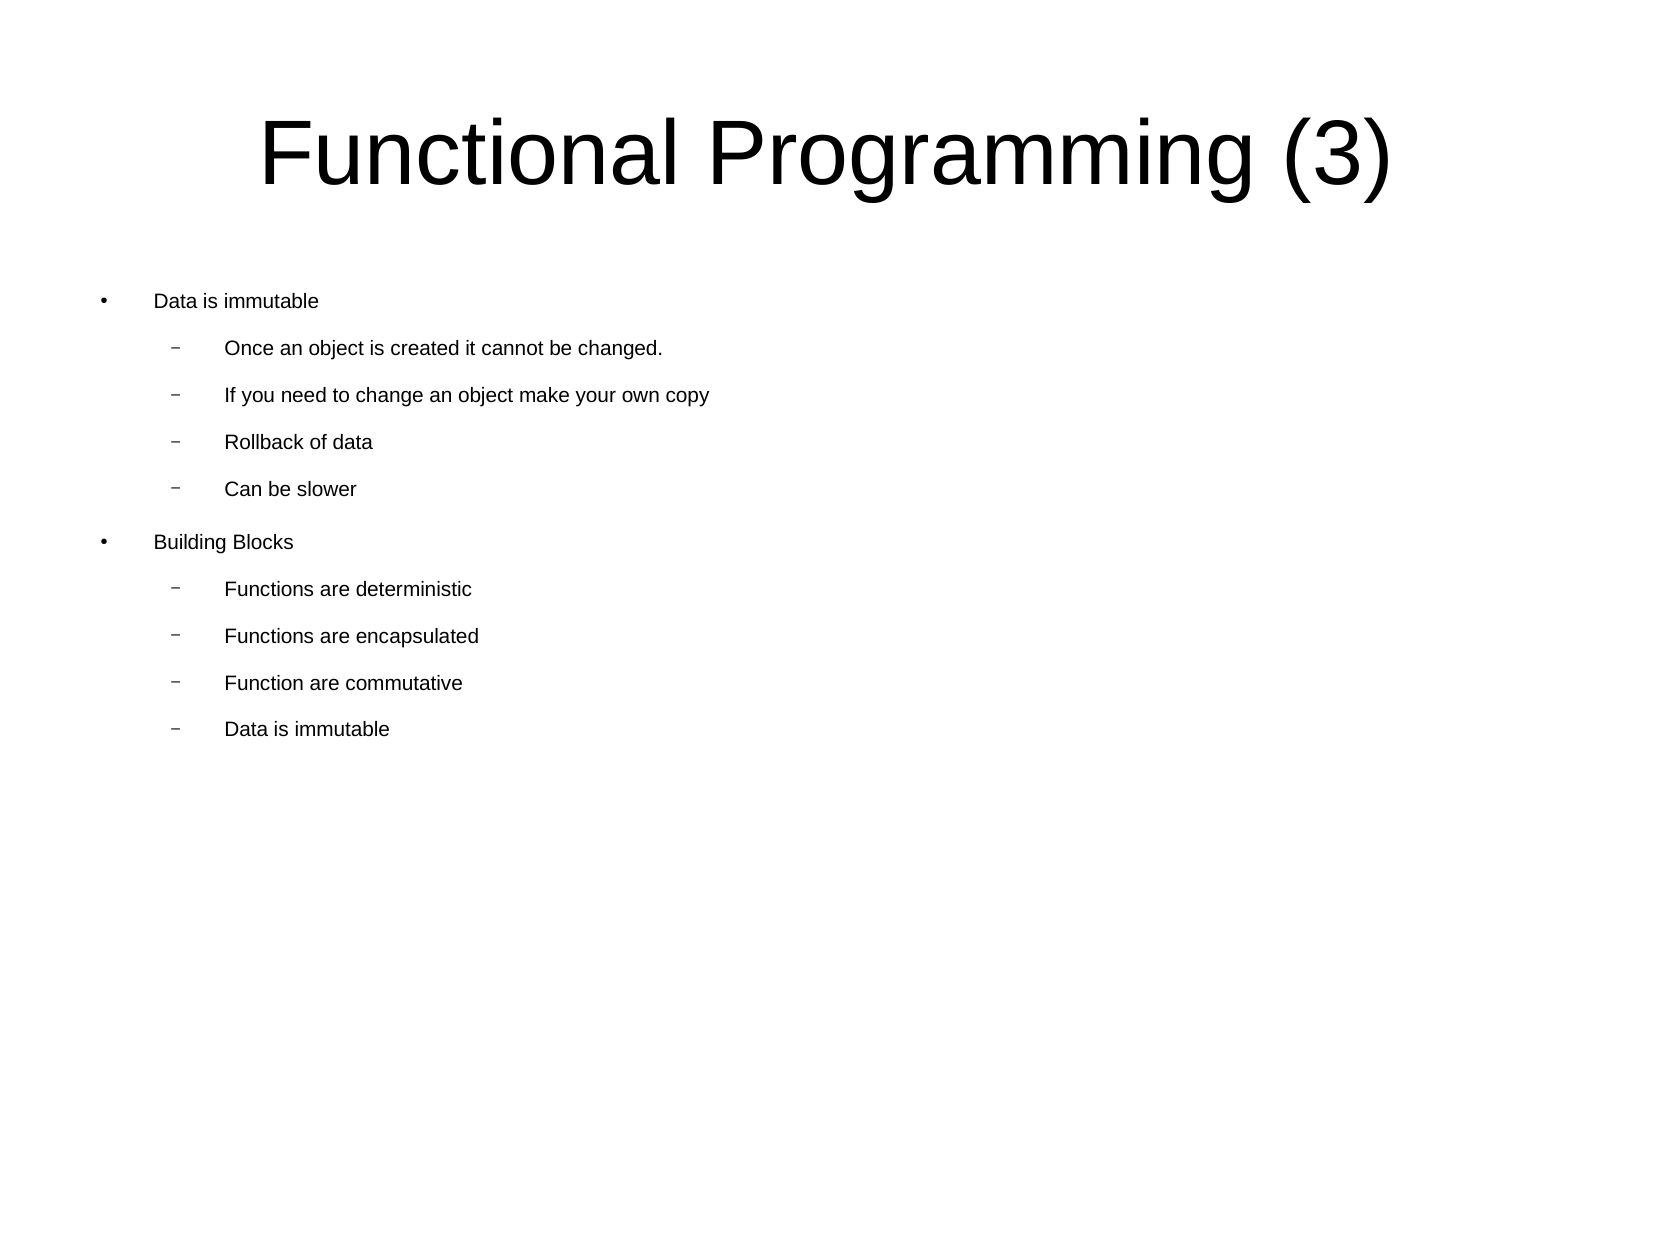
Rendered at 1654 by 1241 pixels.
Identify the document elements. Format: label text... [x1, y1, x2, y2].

title Functional Programming (3) [82, 49, 1571, 257]
list Data is immutable Once an object is created it cannot be changed. If you need to change an object make your own copy Rollback of data Can be slower Building Blocks Functions are deterministic Functions are encapsulated Function are commutative Data is immutable [82, 290, 1571, 1201]
